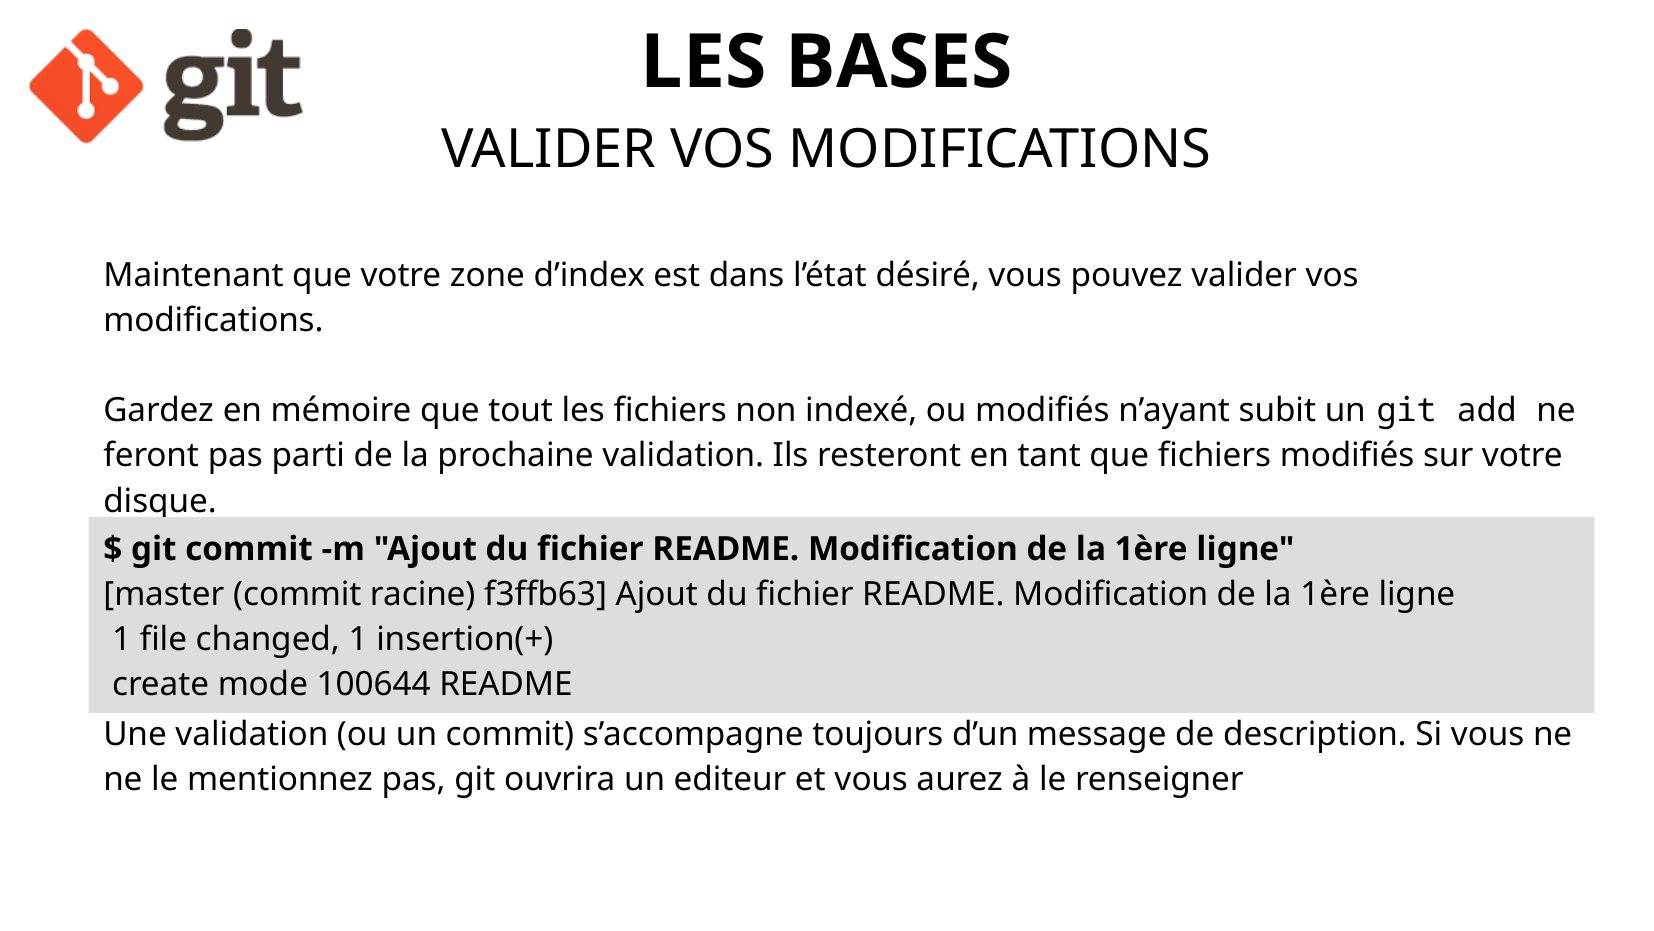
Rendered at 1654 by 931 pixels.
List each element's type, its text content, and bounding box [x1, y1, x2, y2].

text_box Maintenant que votre zone d’index est dans l’état désiré, vous pouvez valider vos modifications. Gardez en mémoire que tout les fichiers non indexé, ou modifiés n’ayant subit un git add ne feront pas parti de la prochaine validation. Ils resteront en tant que fichiers modifiés sur votre disque. Lancez la validation : [88, 243, 1595, 517]
text_box Les bases Valider vos modifications [354, 0, 1300, 198]
text_box $ git commit -m "Ajout du fichier README. Modification de la 1ère ligne" [master (commit racine) f3ffb63] Ajout du fichier README. Modification de la 1ère ligne 1 file changed, 1 insertion(+) create mode 100644 README [88, 517, 1595, 681]
picture [29, 29, 303, 144]
text_box Une validation (ou un commit) s’accompagne toujours d’un message de description. Si vous ne ne le mentionnez pas, git ouvrira un editeur et vous aurez à le renseigner [88, 702, 1595, 793]
